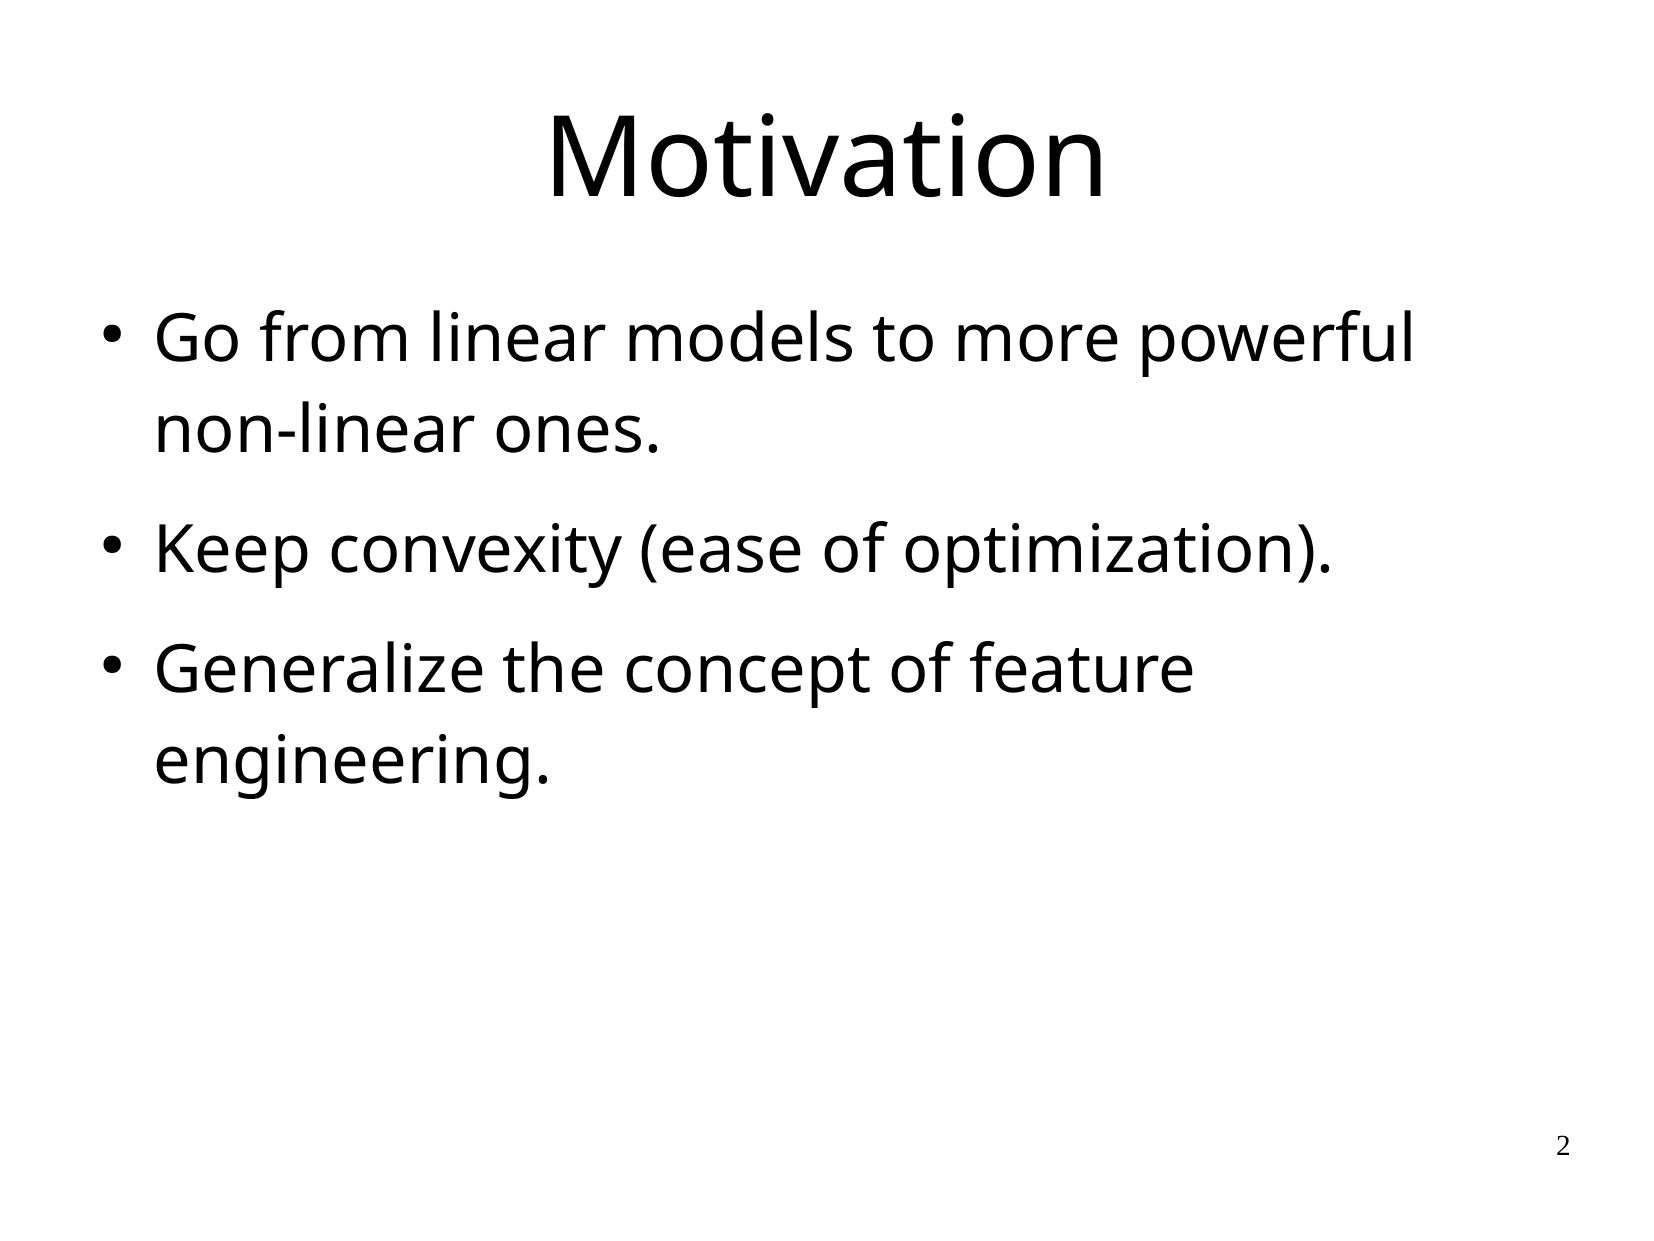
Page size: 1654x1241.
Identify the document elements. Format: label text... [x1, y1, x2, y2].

list Go from linear models to more powerful non-linear ones. Keep convexity (ease of optimization). Generalize the concept of feature engineering. [82, 290, 1571, 1010]
title Motivation [82, 49, 1571, 257]
